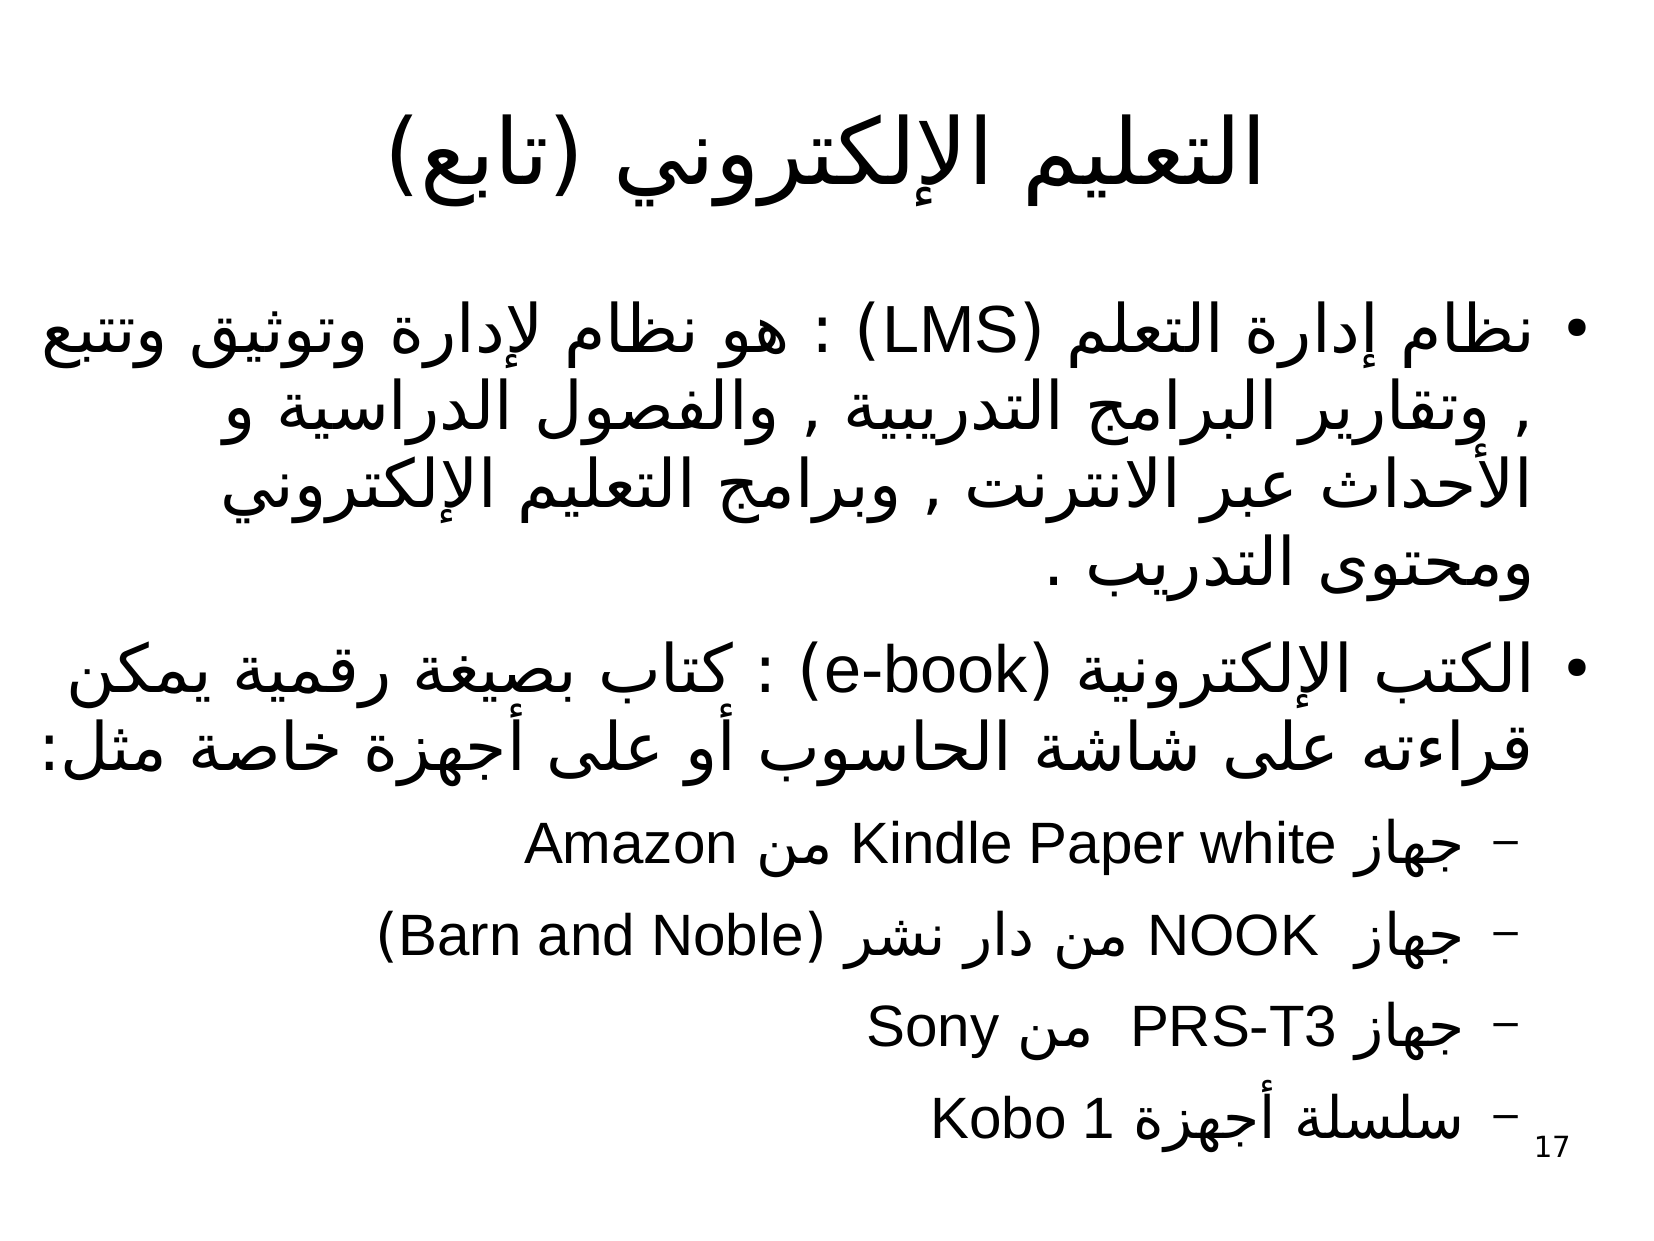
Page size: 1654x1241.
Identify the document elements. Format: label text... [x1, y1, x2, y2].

list نظام إدارة التعلم (LMS) : هو نظام لإدارة وتوثيق وتتبع , وتقارير البرامج التدريبية , والفصول الدراسية و الأحداث عبر الانترنت , وبرامج التعليم الإلكتروني ومحتوى التدريب . الكتب الإلكترونية (e-book) : كتاب بصيغة رقمية يمكن قراءته على شاشة الحاسوب أو على أجهزة خاصة مثل: جهاز Kindle Paper white من Amazon جهاز NOOK من دار نشر (Barn and Noble) جهاز PRS-T3 من Sony سلسلة أجهزة Kobo 1 [23, 290, 1607, 1158]
title التعليم الإلكتروني (تابع) [82, 49, 1571, 257]
